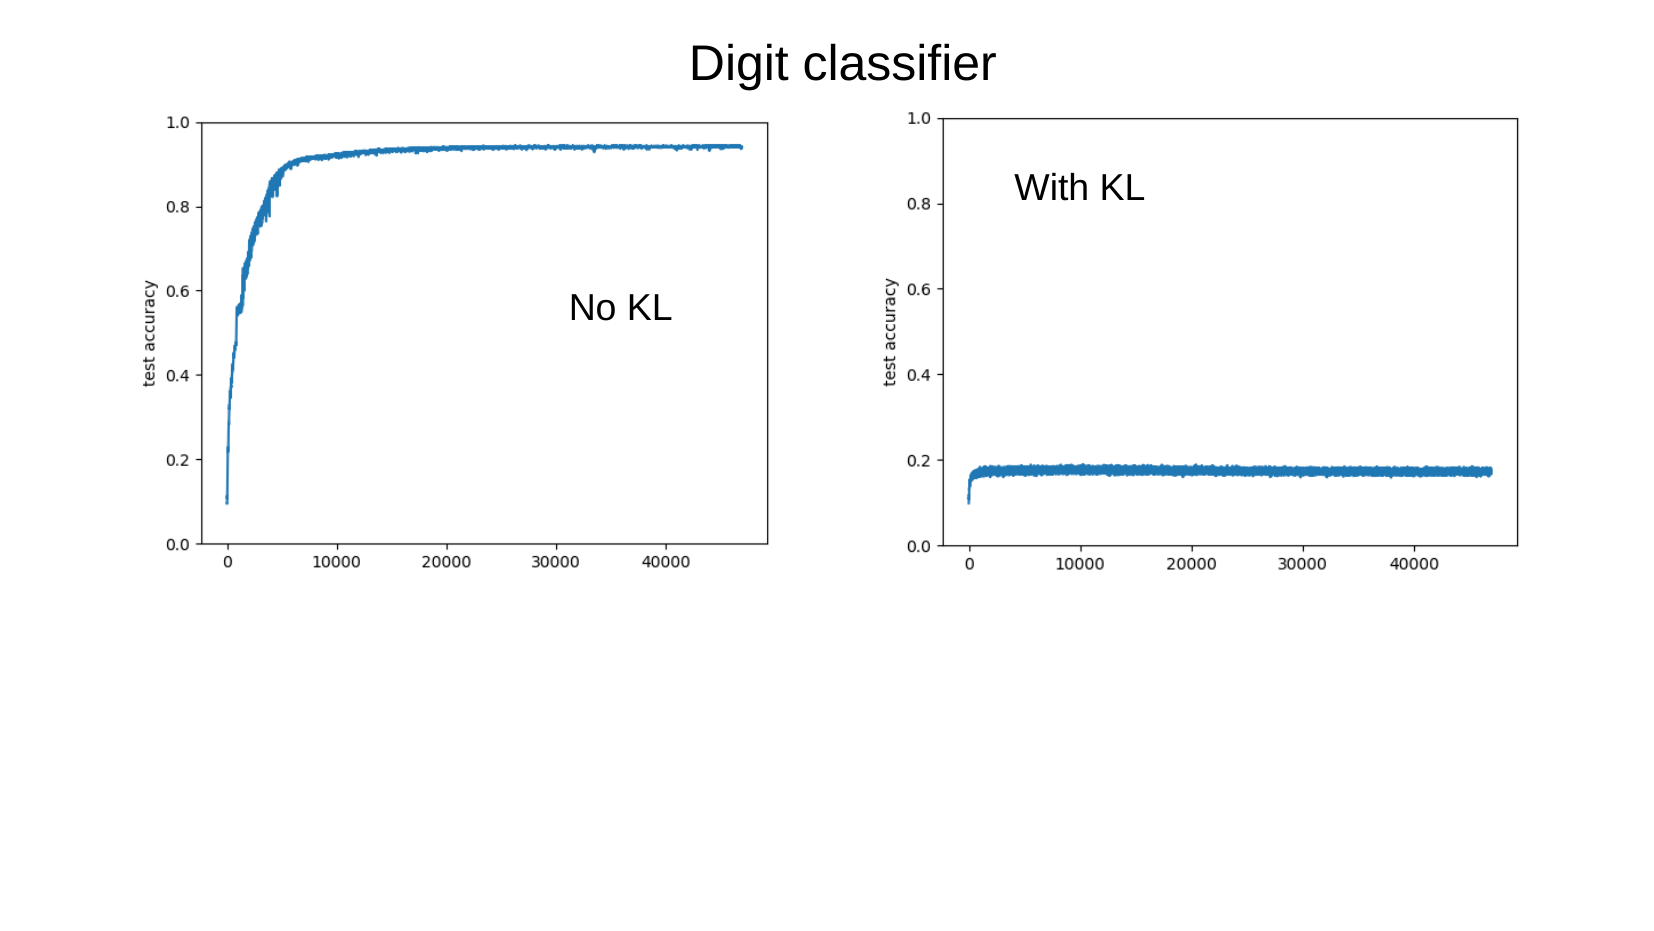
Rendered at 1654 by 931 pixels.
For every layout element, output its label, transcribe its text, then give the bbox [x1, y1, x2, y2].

picture [134, 95, 782, 572]
text_box No KL [554, 278, 735, 336]
picture [864, 95, 1531, 580]
text_box Digit classifier [674, 27, 1021, 99]
text_box With KL [999, 158, 1180, 216]
